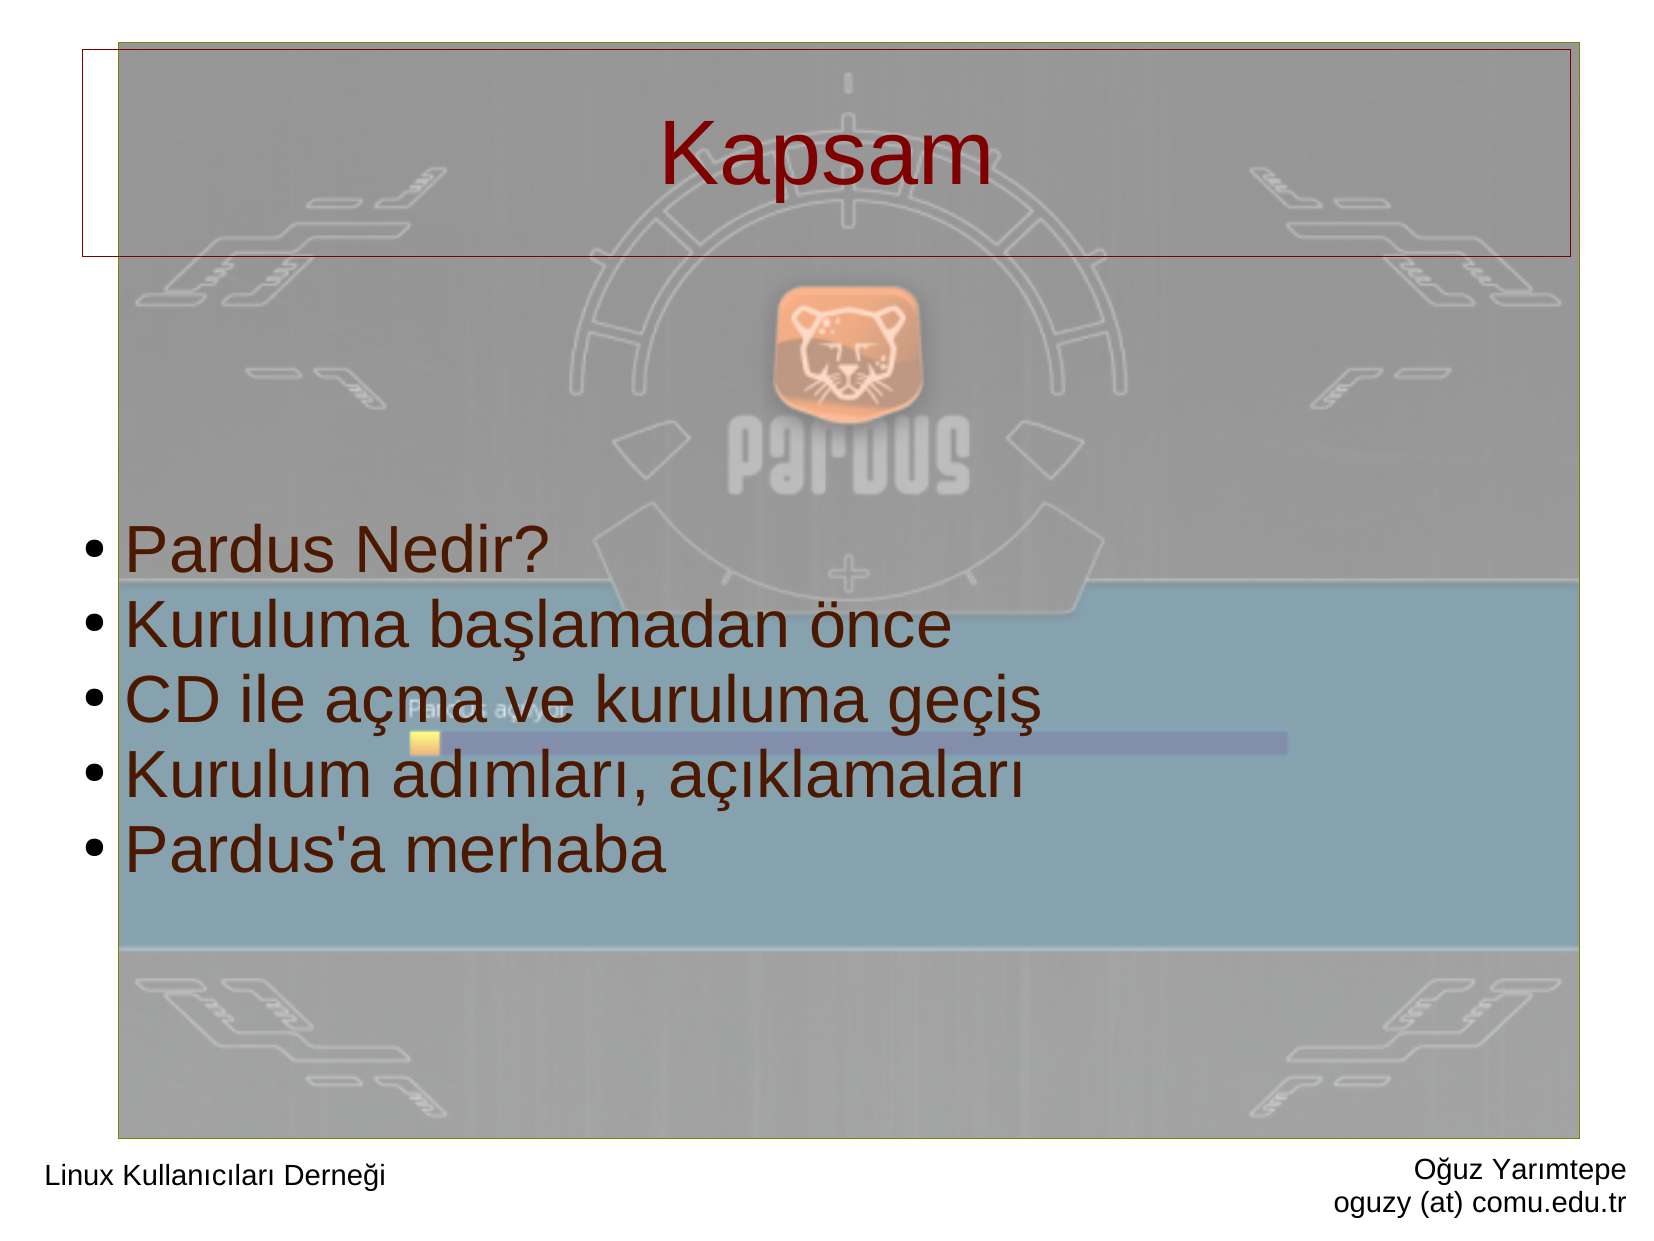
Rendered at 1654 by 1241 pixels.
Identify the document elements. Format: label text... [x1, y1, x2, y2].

subtitle Pardus Nedir? Kuruluma başlamadan önce CD ile açma ve kuruluma geçiş Kurulum adımları, açıklamaları Pardus'a merhaba [82, 290, 1571, 1109]
picture [119, 43, 1579, 1138]
title Kapsam [82, 49, 1571, 257]
